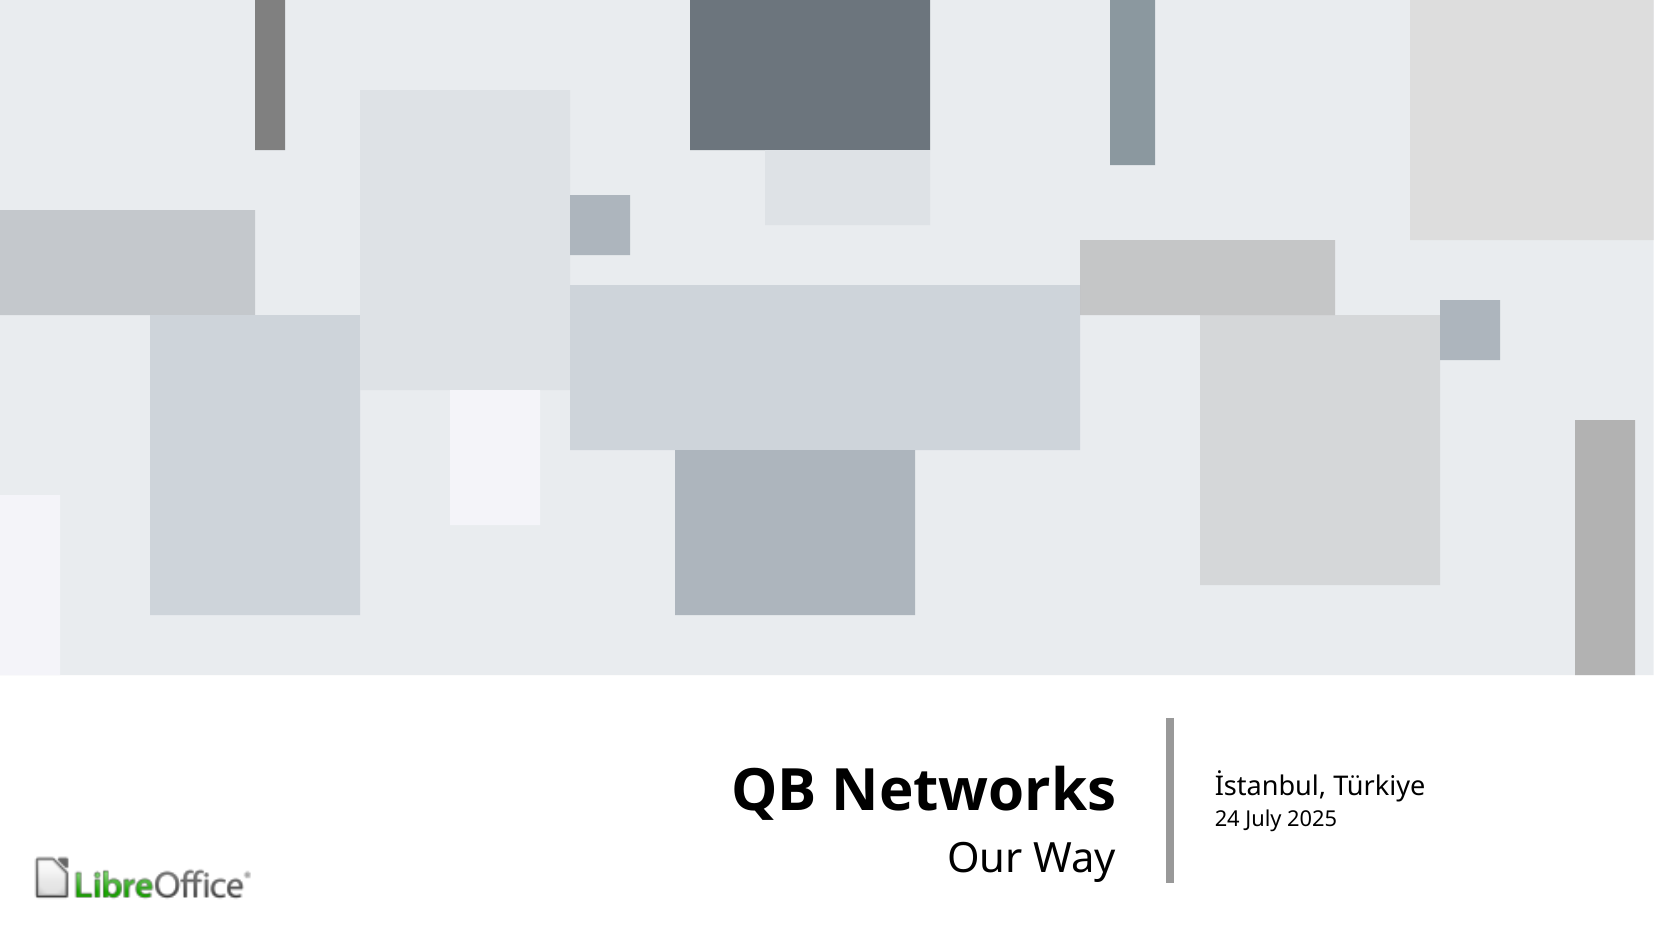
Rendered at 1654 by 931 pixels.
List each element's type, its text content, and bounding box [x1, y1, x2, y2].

picture [30, 852, 256, 903]
text_box İstanbul, Türkiye 24 July 2025 [1200, 759, 1591, 841]
text_box QB Networks Our Way [675, 740, 1131, 892]
